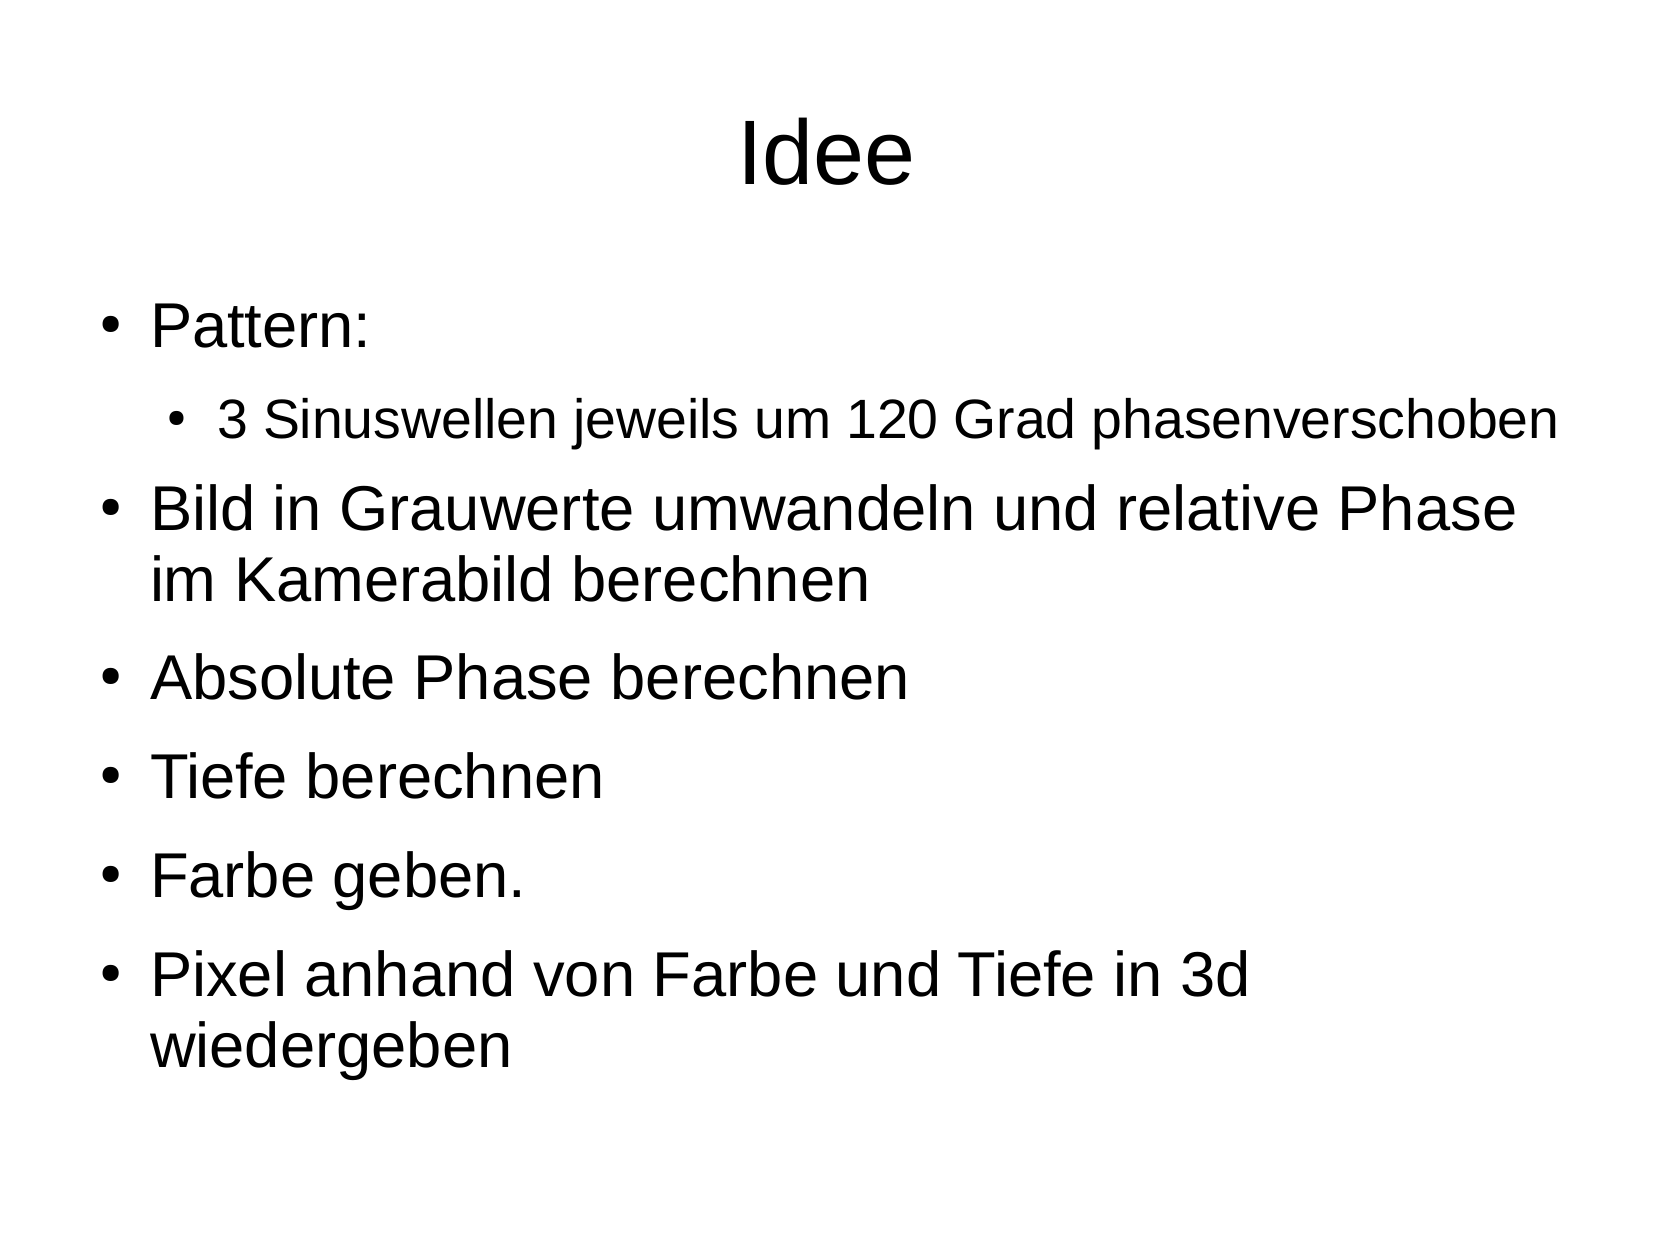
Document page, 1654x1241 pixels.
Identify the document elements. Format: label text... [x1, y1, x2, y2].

list Pattern: 3 Sinuswellen jeweils um 120 Grad phasenverschoben Bild in Grauwerte umwandeln und relative Phase im Kamerabild berechnen Absolute Phase berechnen Tiefe berechnen Farbe geben. Pixel anhand von Farbe und Tiefe in 3d wiedergeben [82, 290, 1571, 1109]
title Idee [82, 49, 1571, 257]
